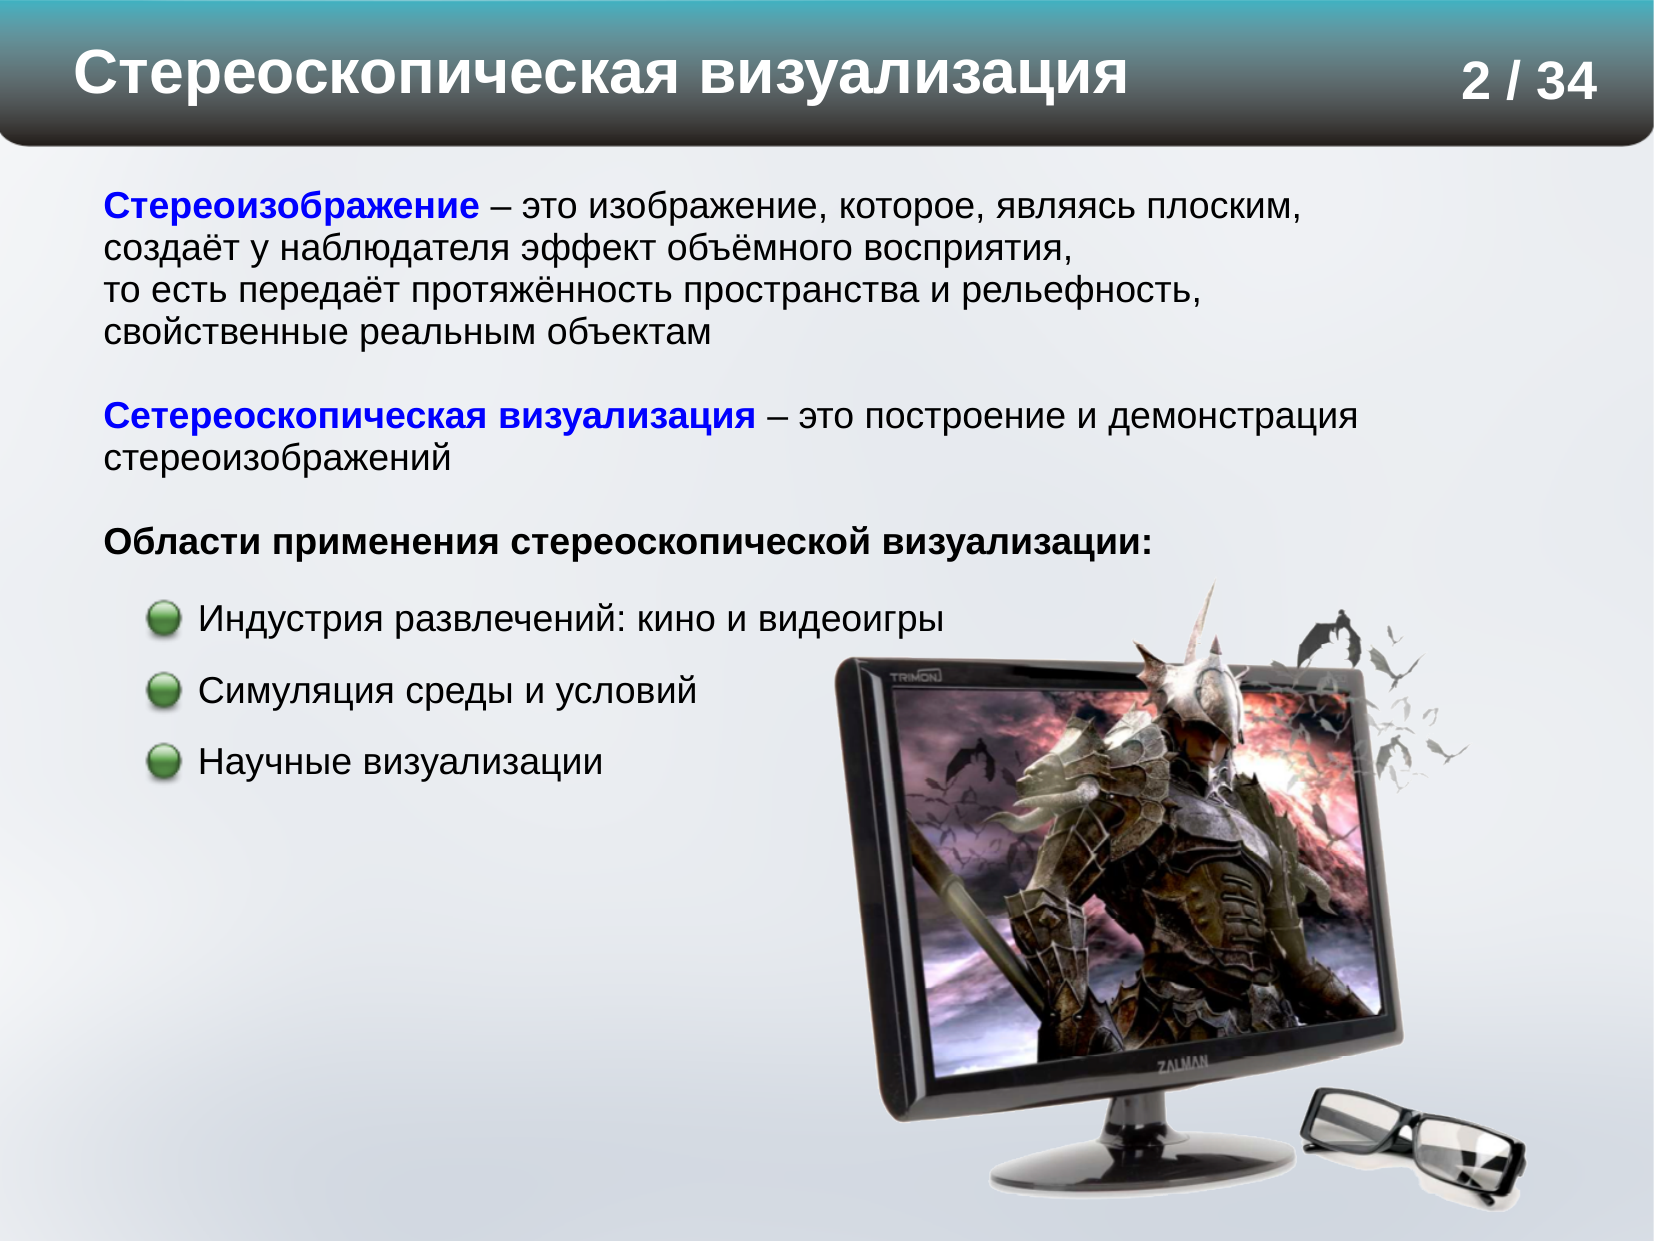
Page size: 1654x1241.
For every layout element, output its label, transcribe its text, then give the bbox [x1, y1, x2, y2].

text_box Стереоизображение – это изображение, которое, являясь плоским, создаёт у наблюдателя эффект объёмного восприятия, то есть передаёт протяжённость пространства и рельефность, свойственные реальным объектам Сетереоскопическая визуализация – это построение и демонстрация стереоизображений Области применения стереоскопической визуализации: Индустрия развлечений: кино и видеоигры Симуляция среды и условий Научные визуализации [88, 177, 1565, 791]
text_box Стереоскопическая визуализация [59, 29, 1359, 115]
picture [0, 0, 1654, 1241]
text_box <номер> / 34 [1446, 42, 1654, 179]
